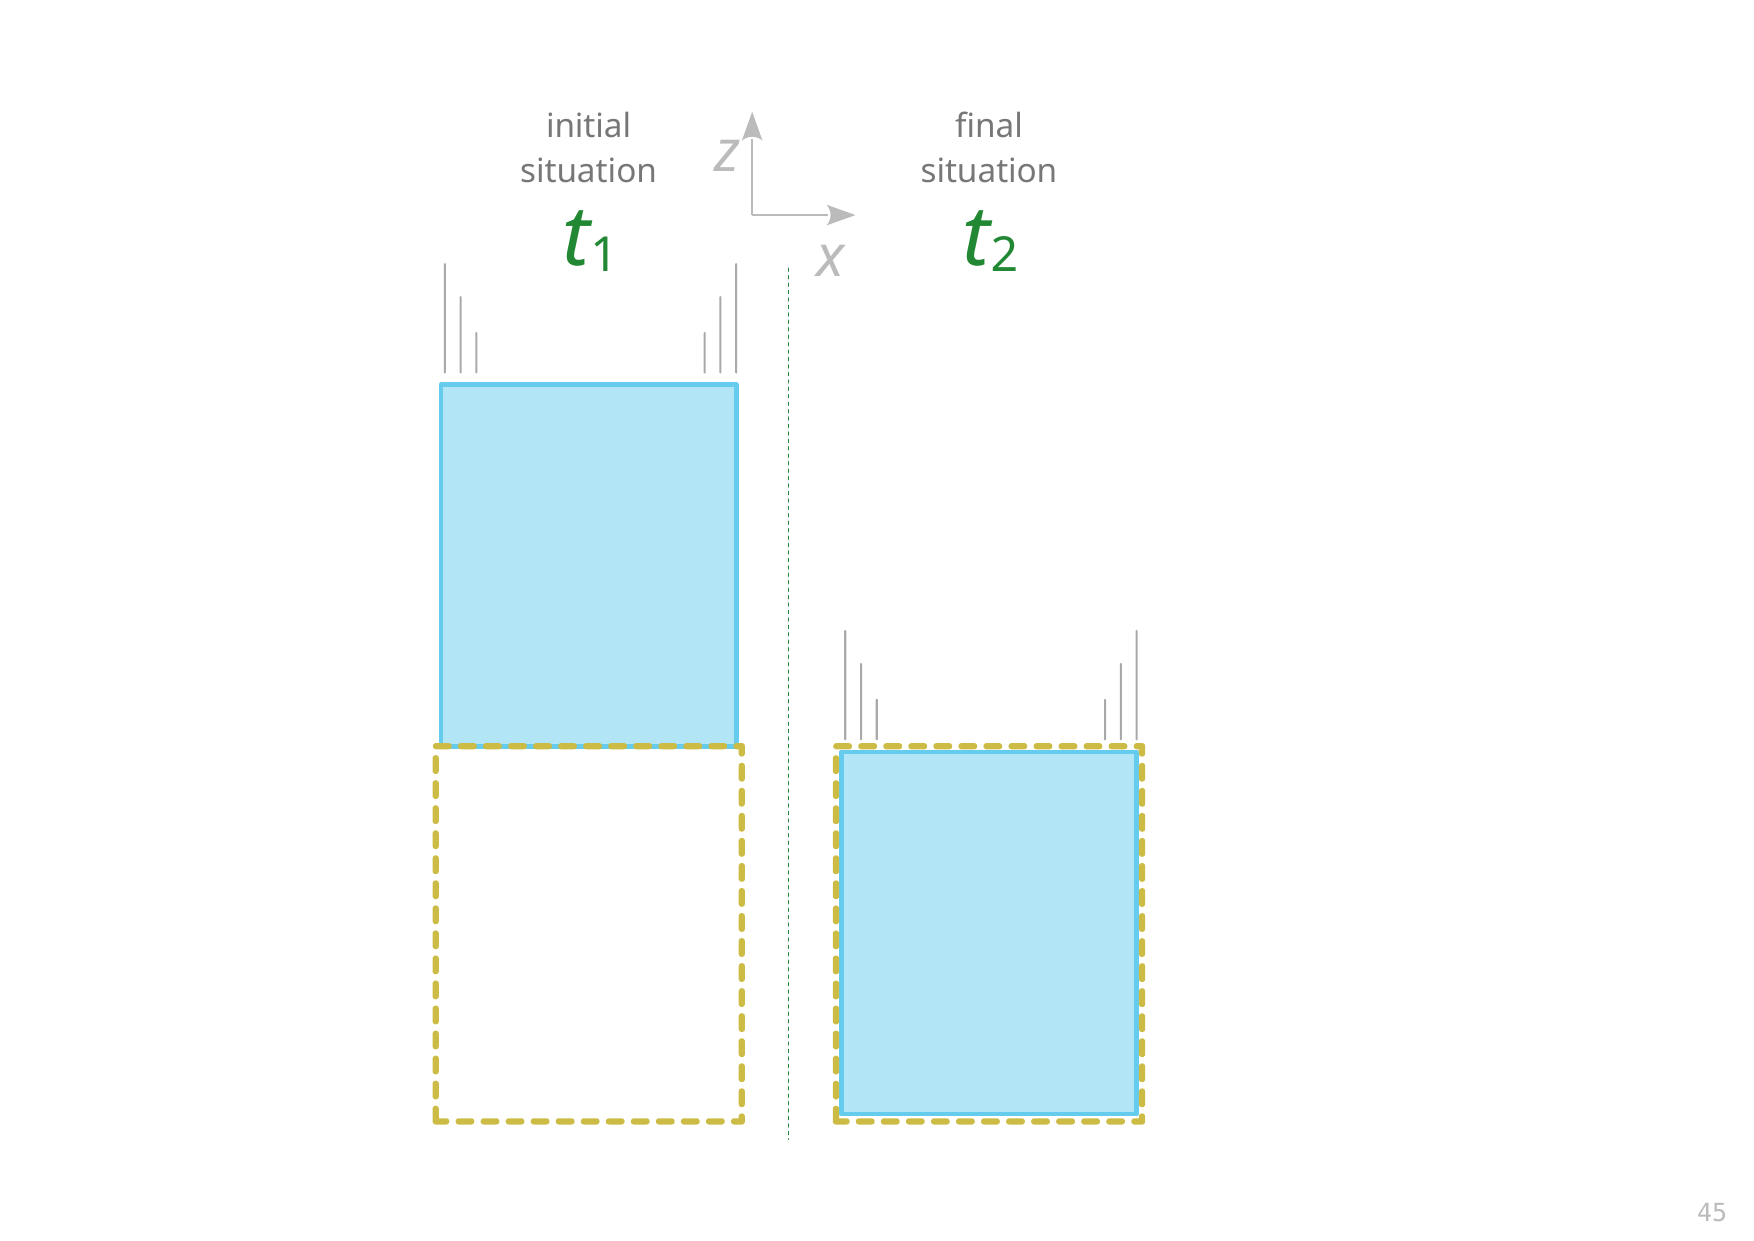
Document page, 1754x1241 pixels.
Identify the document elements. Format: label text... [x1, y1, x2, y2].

text_box [933, 743, 953, 750]
text_box [738, 1063, 745, 1083]
text_box [705, 1118, 725, 1125]
text_box [680, 1118, 700, 1125]
text_box [432, 1030, 439, 1050]
text_box [1138, 787, 1146, 807]
text_box [1083, 743, 1103, 750]
text_box [432, 755, 439, 774]
text_box [738, 963, 745, 982]
text_box [432, 905, 439, 925]
text_box final situation [909, 94, 1069, 176]
text_box [738, 862, 745, 882]
text_box [832, 755, 840, 775]
text_box [432, 880, 439, 900]
text_box [738, 1013, 745, 1033]
text_box [833, 743, 853, 750]
text_box [905, 1118, 925, 1125]
text_box [432, 980, 439, 1000]
text_box [1058, 743, 1078, 750]
text_box [738, 1088, 745, 1108]
text_box [432, 1080, 439, 1100]
text_box [738, 787, 745, 807]
text_box [841, 752, 1137, 1115]
text_box [730, 1113, 745, 1125]
text_box [832, 980, 840, 1000]
text_box initial situation [509, 94, 669, 176]
text_box [432, 955, 439, 975]
text_box [580, 1118, 600, 1125]
text_box x [802, 206, 862, 281]
text_box [1138, 963, 1146, 983]
text_box [855, 1118, 875, 1125]
text_box [480, 1118, 500, 1125]
text_box [1081, 1118, 1101, 1125]
text_box [832, 1105, 850, 1125]
text_box [1138, 988, 1146, 1008]
text_box [738, 938, 745, 957]
text_box [1138, 863, 1146, 882]
text_box [738, 837, 745, 857]
text_box [432, 855, 439, 875]
text_box [530, 1118, 550, 1125]
text_box [1131, 1113, 1146, 1125]
text_box [1108, 743, 1128, 750]
text_box [432, 805, 439, 825]
text_box [432, 384, 745, 757]
text_box [832, 1005, 840, 1025]
text_box [983, 743, 1003, 750]
text_box [1138, 1013, 1146, 1033]
text_box t2 [948, 176, 1030, 267]
text_box [1056, 1118, 1075, 1125]
text_box [738, 888, 745, 907]
text_box z [699, 102, 755, 176]
text_box [1138, 762, 1146, 782]
text_box [432, 1005, 439, 1025]
text_box [1033, 743, 1053, 750]
text_box [908, 743, 928, 750]
text_box [832, 880, 840, 900]
text_box [1138, 938, 1146, 957]
text_box [832, 1080, 840, 1100]
text_box [832, 955, 840, 975]
text_box [955, 1118, 975, 1125]
text_box [930, 1118, 950, 1125]
text_box [1031, 1118, 1050, 1125]
text_box [738, 812, 745, 832]
text_box [432, 930, 439, 950]
text_box [981, 1118, 1000, 1125]
text_box [1138, 1038, 1146, 1058]
text_box [738, 762, 745, 782]
text_box [1106, 1118, 1126, 1125]
text_box [1138, 1088, 1146, 1108]
text_box [432, 830, 439, 850]
text_box [832, 1030, 840, 1050]
text_box [958, 743, 978, 750]
text_box [738, 988, 745, 1008]
text_box [738, 1038, 745, 1058]
text_box [832, 805, 840, 825]
text_box [432, 1105, 450, 1125]
text_box [858, 743, 878, 750]
text_box t1 [547, 176, 630, 267]
text_box [432, 1055, 439, 1075]
text_box [555, 1118, 575, 1125]
text_box [1008, 743, 1028, 750]
text_box [738, 913, 745, 932]
text_box [432, 780, 439, 800]
text_box [505, 1118, 525, 1125]
text_box [832, 905, 840, 925]
text_box [1138, 837, 1146, 857]
text_box [605, 1118, 625, 1125]
text_box [455, 1118, 475, 1125]
text_box [832, 830, 840, 850]
text_box [1138, 812, 1146, 832]
text_box [655, 1118, 675, 1125]
text_box [1138, 1063, 1146, 1083]
text_box [880, 1118, 900, 1125]
text_box [1138, 888, 1146, 907]
text_box [1138, 913, 1146, 932]
text_box [832, 1055, 840, 1075]
text_box [832, 780, 840, 800]
text_box [630, 1118, 650, 1125]
text_box [832, 930, 840, 950]
text_box [883, 743, 903, 750]
text_box [1006, 1118, 1025, 1125]
text_box [832, 855, 840, 875]
text_box [1133, 743, 1146, 757]
